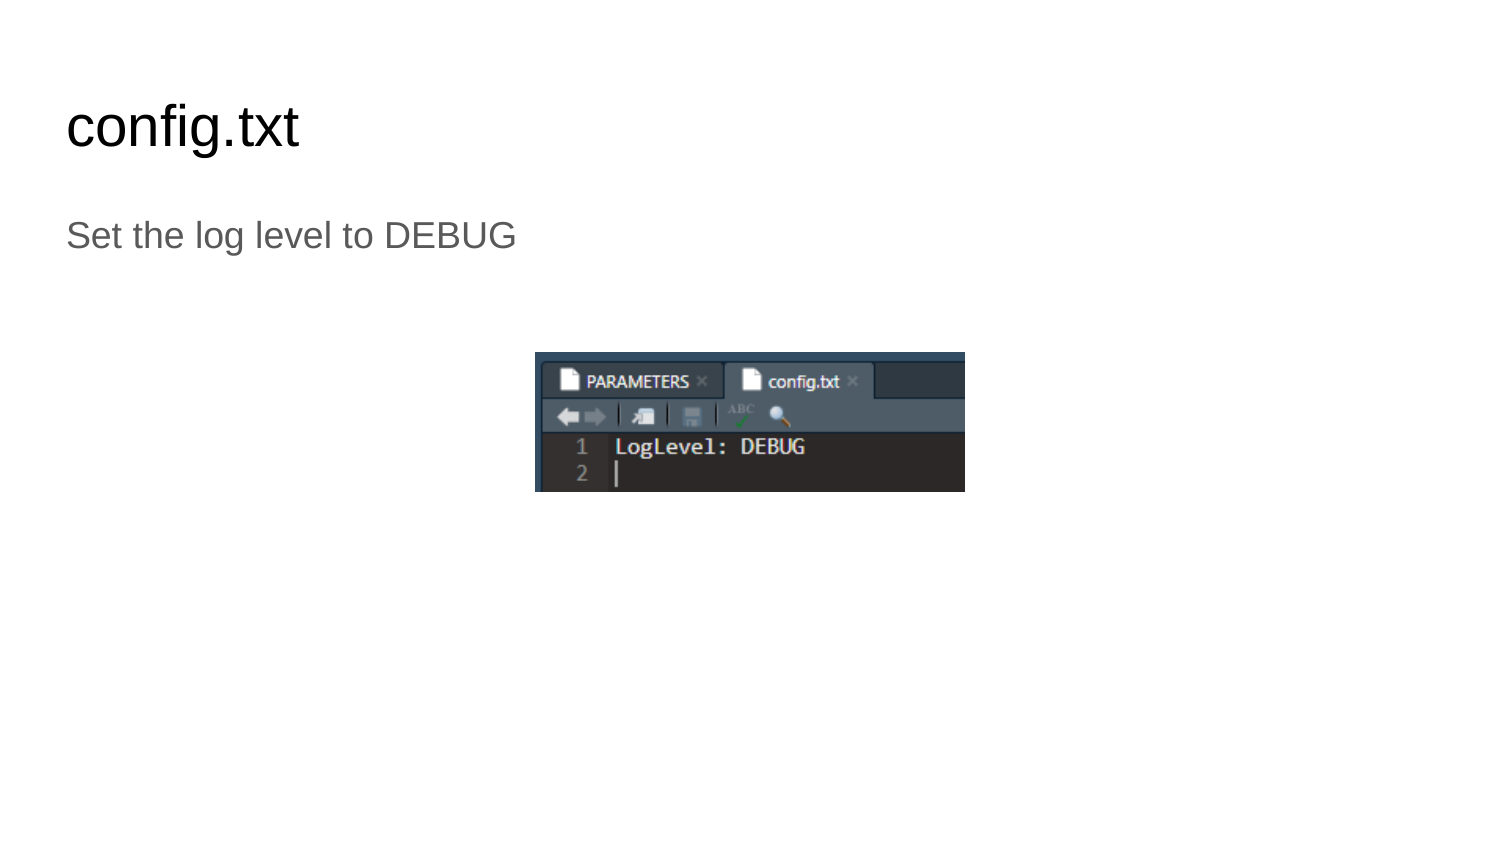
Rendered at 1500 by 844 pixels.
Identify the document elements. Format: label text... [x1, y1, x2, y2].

title config.txt [51, 72, 1449, 167]
list Set the log level to DEBUG [51, 189, 1449, 750]
picture [535, 352, 965, 492]
